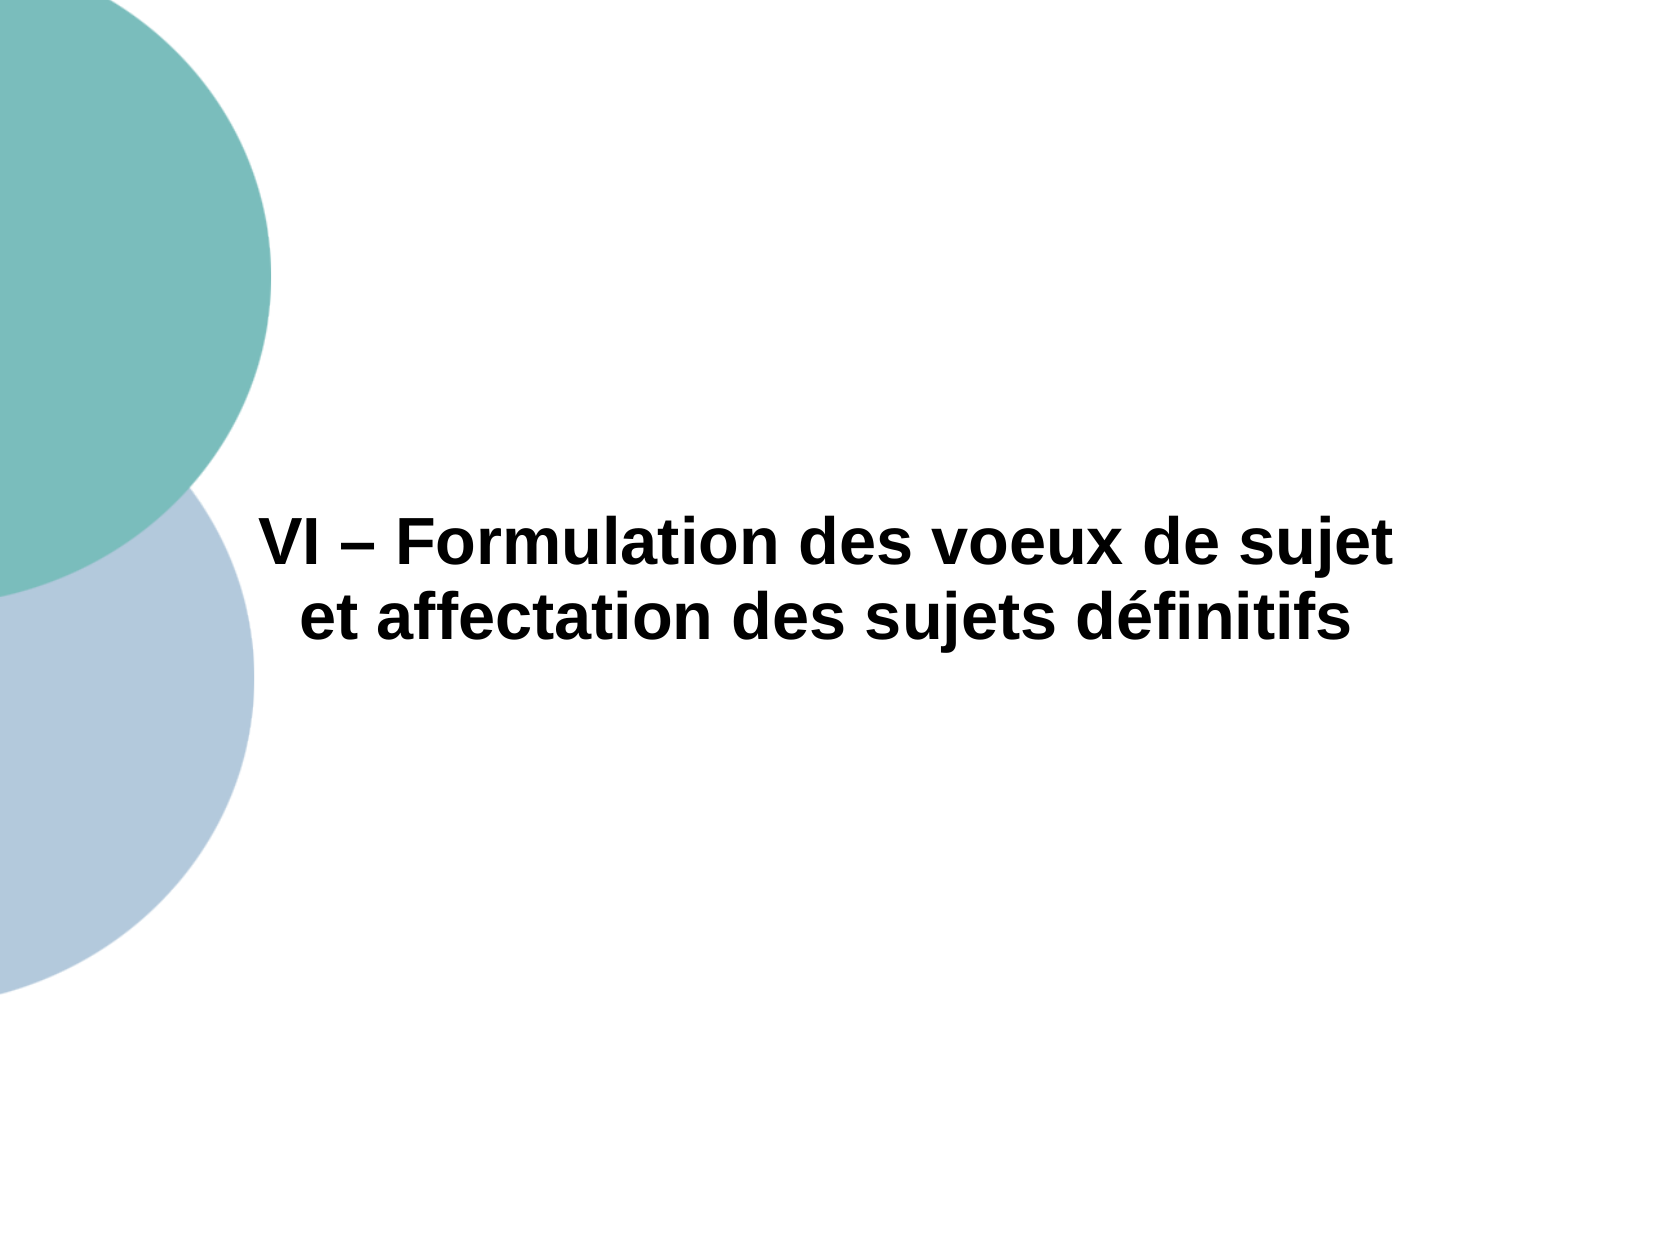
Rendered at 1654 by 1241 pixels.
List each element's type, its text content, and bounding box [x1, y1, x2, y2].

picture [0, 0, 1654, 1241]
subtitle VI – Formulation des voeux de sujet et affectation des sujets définitifs [82, 56, 1571, 1102]
